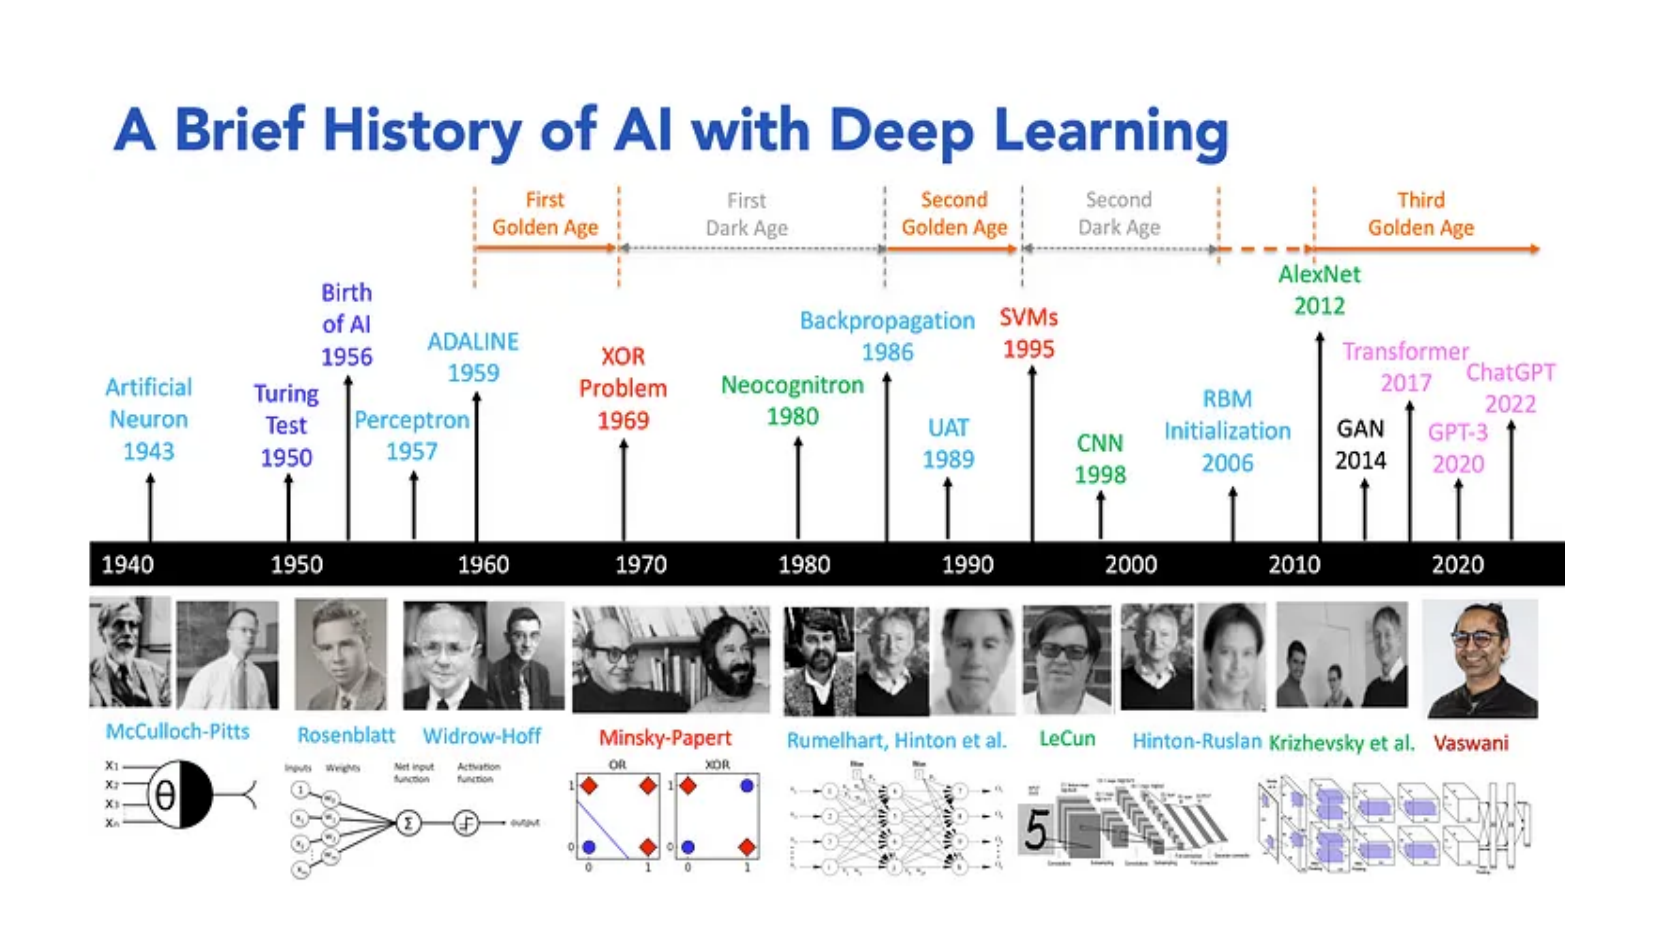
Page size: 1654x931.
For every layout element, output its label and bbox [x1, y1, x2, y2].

picture [88, 88, 1565, 886]
